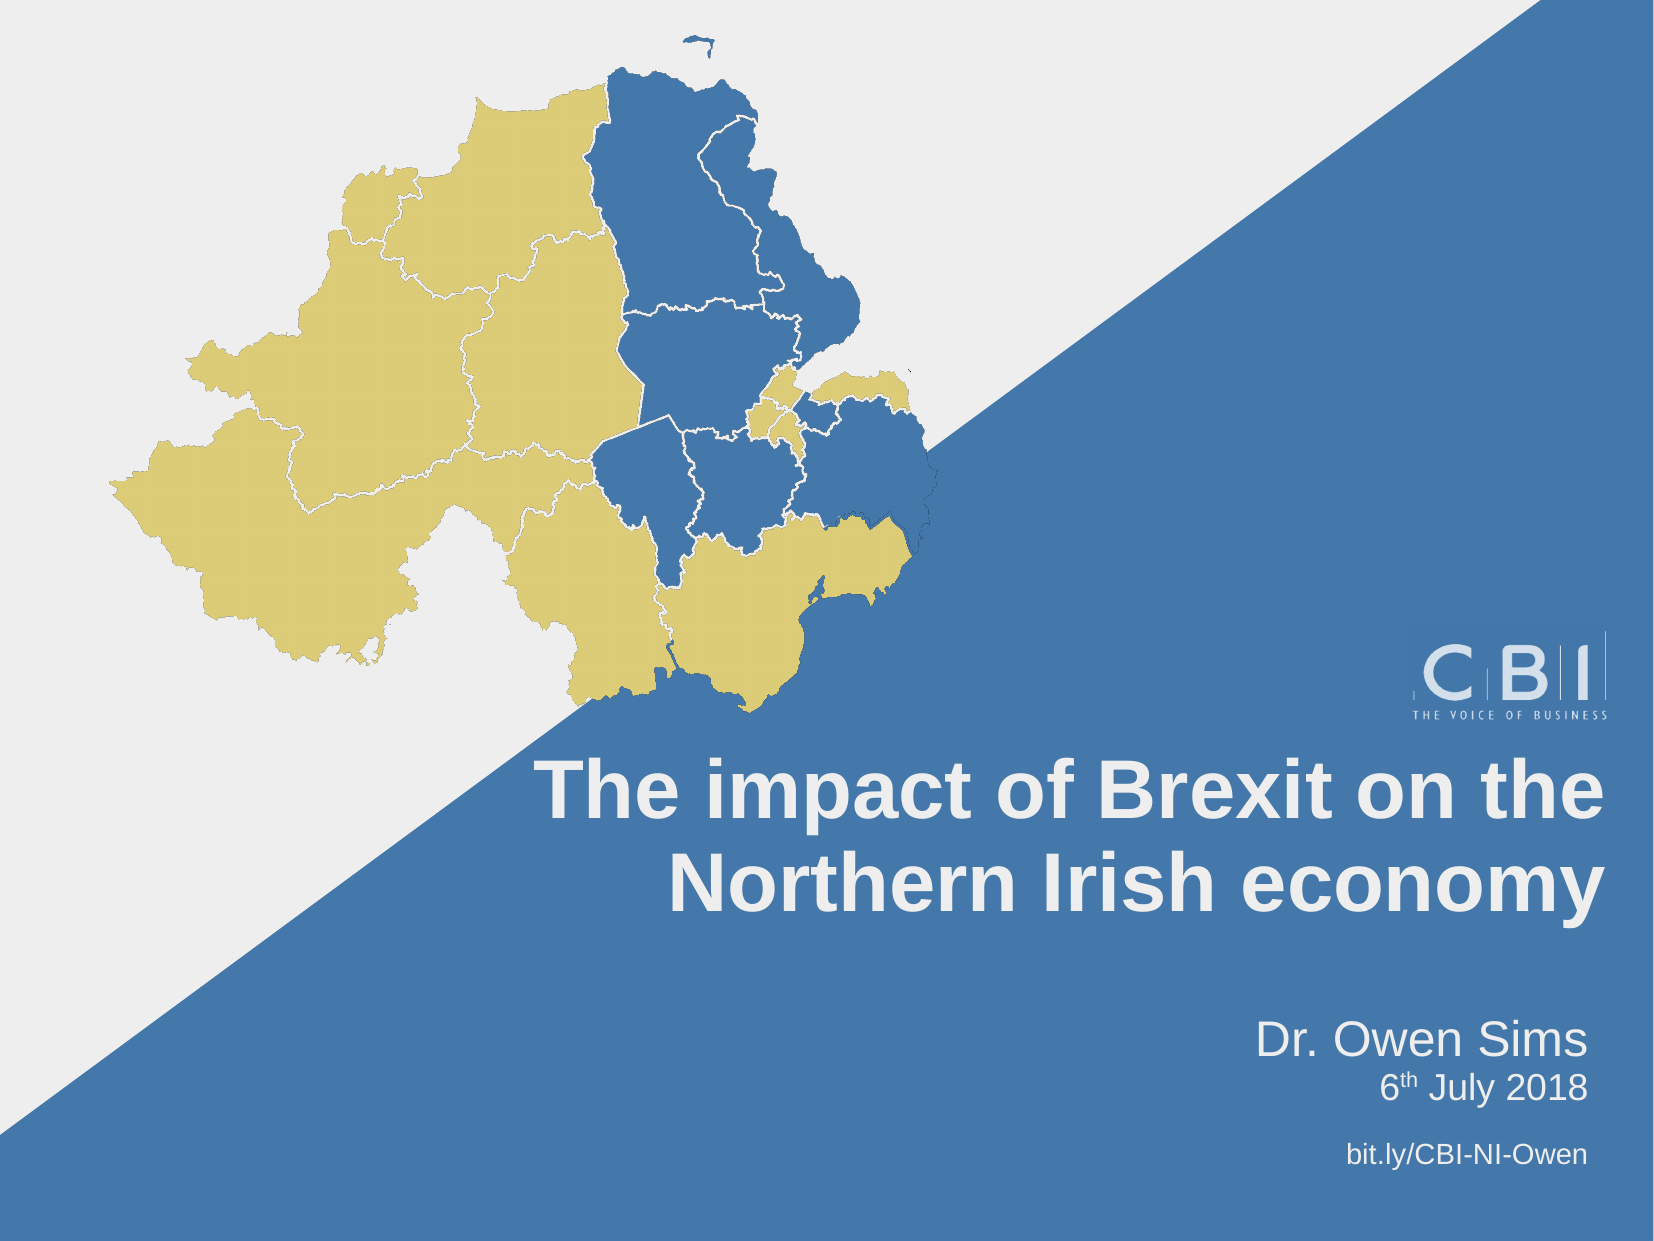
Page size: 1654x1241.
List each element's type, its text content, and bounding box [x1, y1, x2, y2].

subtitle Dr. Owen Sims 6th July 2018 [998, 950, 1589, 1169]
picture [1407, 625, 1613, 723]
title The impact of Brexit on the Northern Irish economy [525, 696, 1607, 976]
title [0, 0, 1654, 1241]
picture [94, 22, 957, 721]
text_box bit.ly/CBI-NI-Owen [1269, 1122, 1589, 1187]
